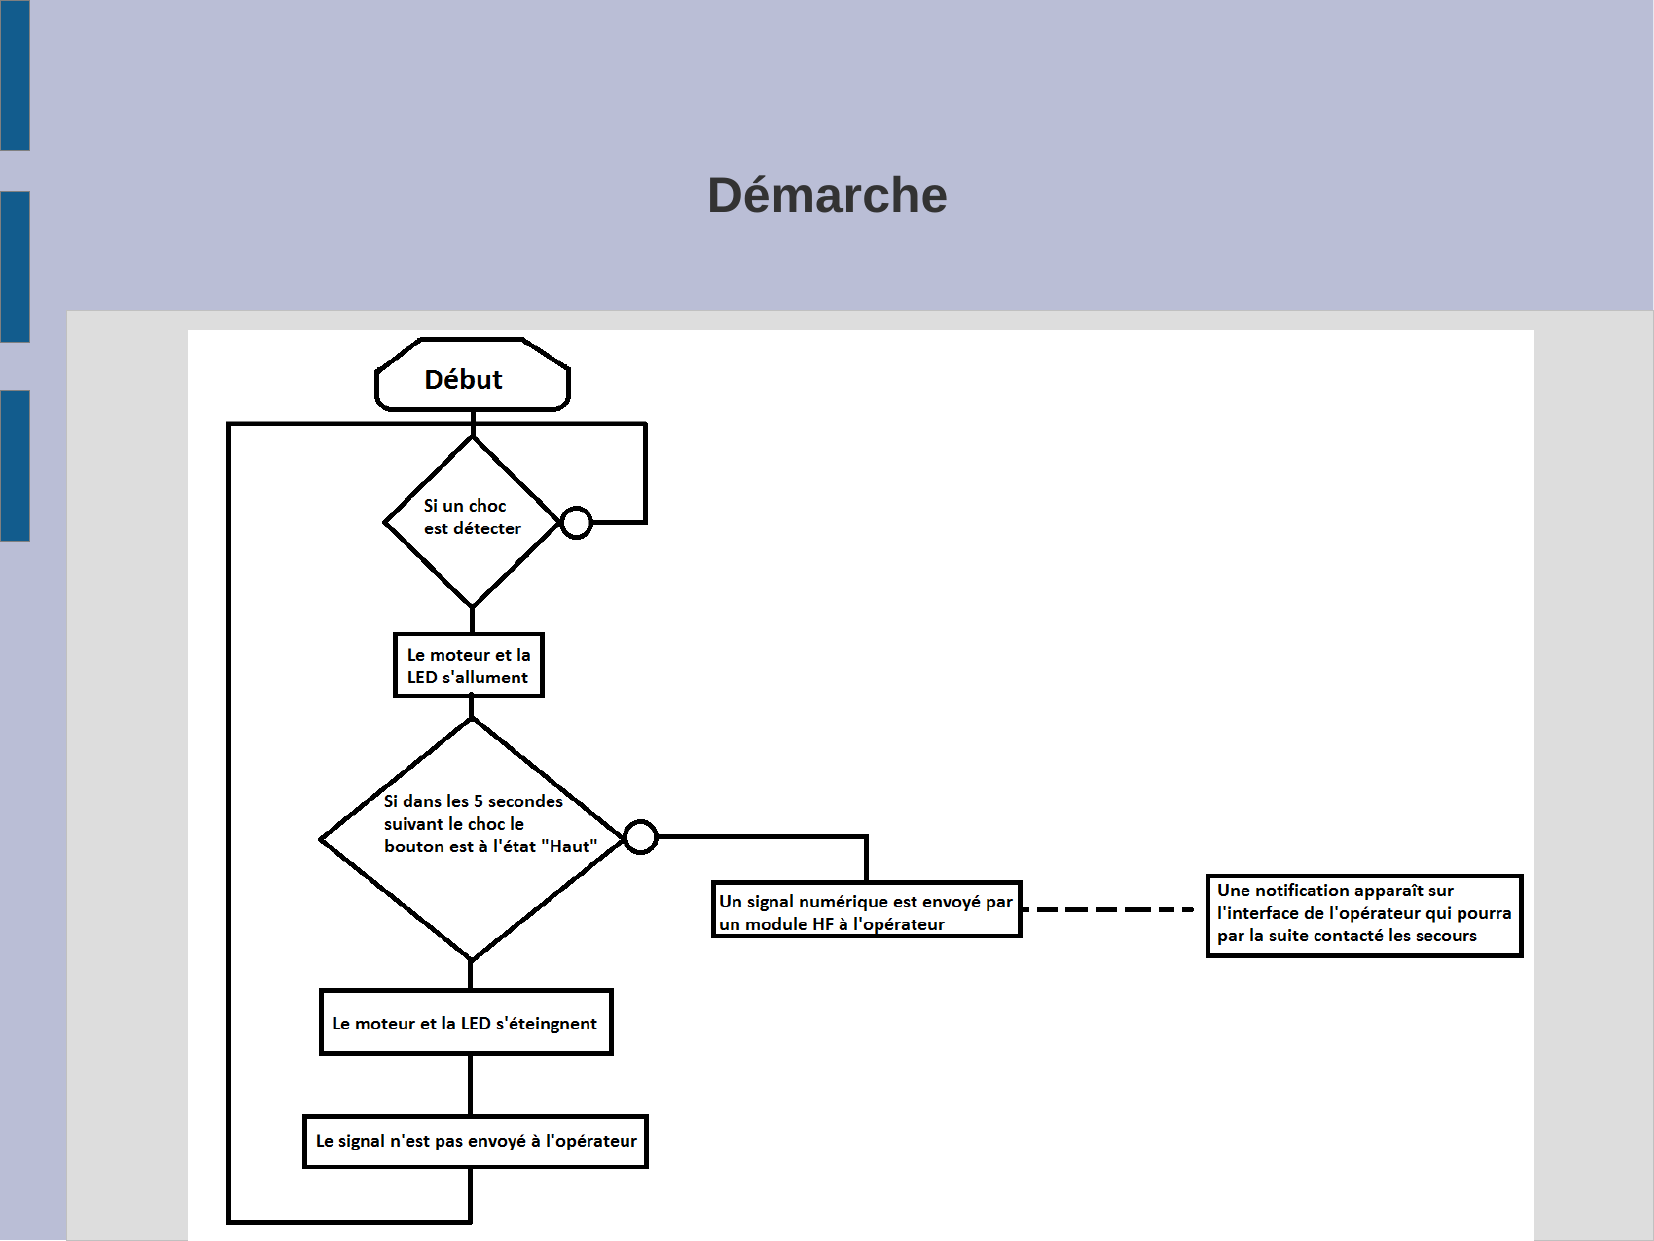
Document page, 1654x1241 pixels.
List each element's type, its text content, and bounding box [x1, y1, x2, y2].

title Démarche [121, 91, 1534, 299]
picture [188, 330, 1534, 1241]
